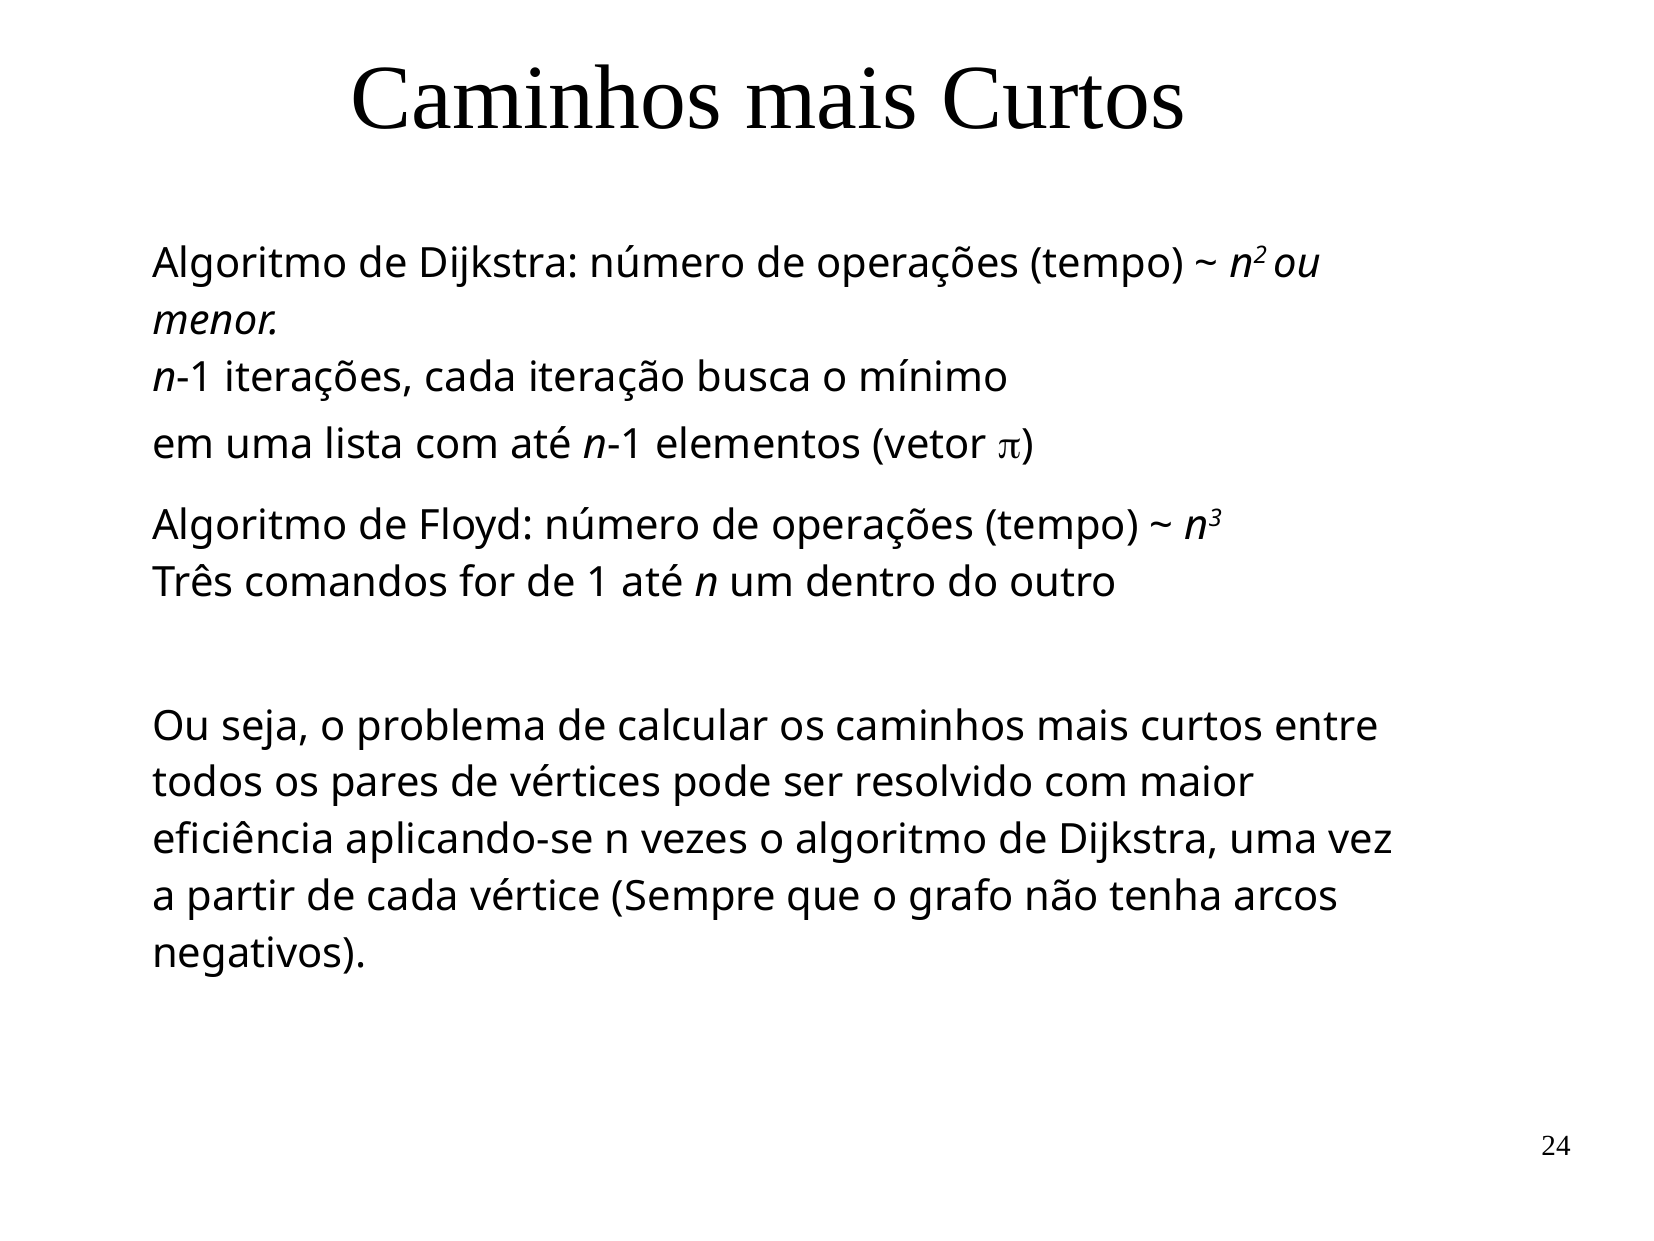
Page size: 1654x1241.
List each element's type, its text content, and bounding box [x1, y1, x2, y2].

text_box Ou seja, o problema de calcular os caminhos mais curtos entre todos os pares de vértices pode ser resolvido com maior eficiência aplicando-se n vezes o algoritmo de Dijkstra, uma vez a partir de cada vértice (Sempre que o grafo não tenha arcos negativos). [137, 687, 1413, 938]
title Caminhos mais Curtos [237, 38, 1300, 157]
text_box Algoritmo de Floyd: número de operações (tempo) ~ n3 Três comandos for de 1 até n um dentro do outro [137, 487, 1413, 687]
text_box Algoritmo de Dijkstra: número de operações (tempo) ~ n2 ou menor. n-1 iterações, cada iteração busca o mínimo em uma lista com até n-1 elementos (vetor )‏ [137, 225, 1413, 451]
